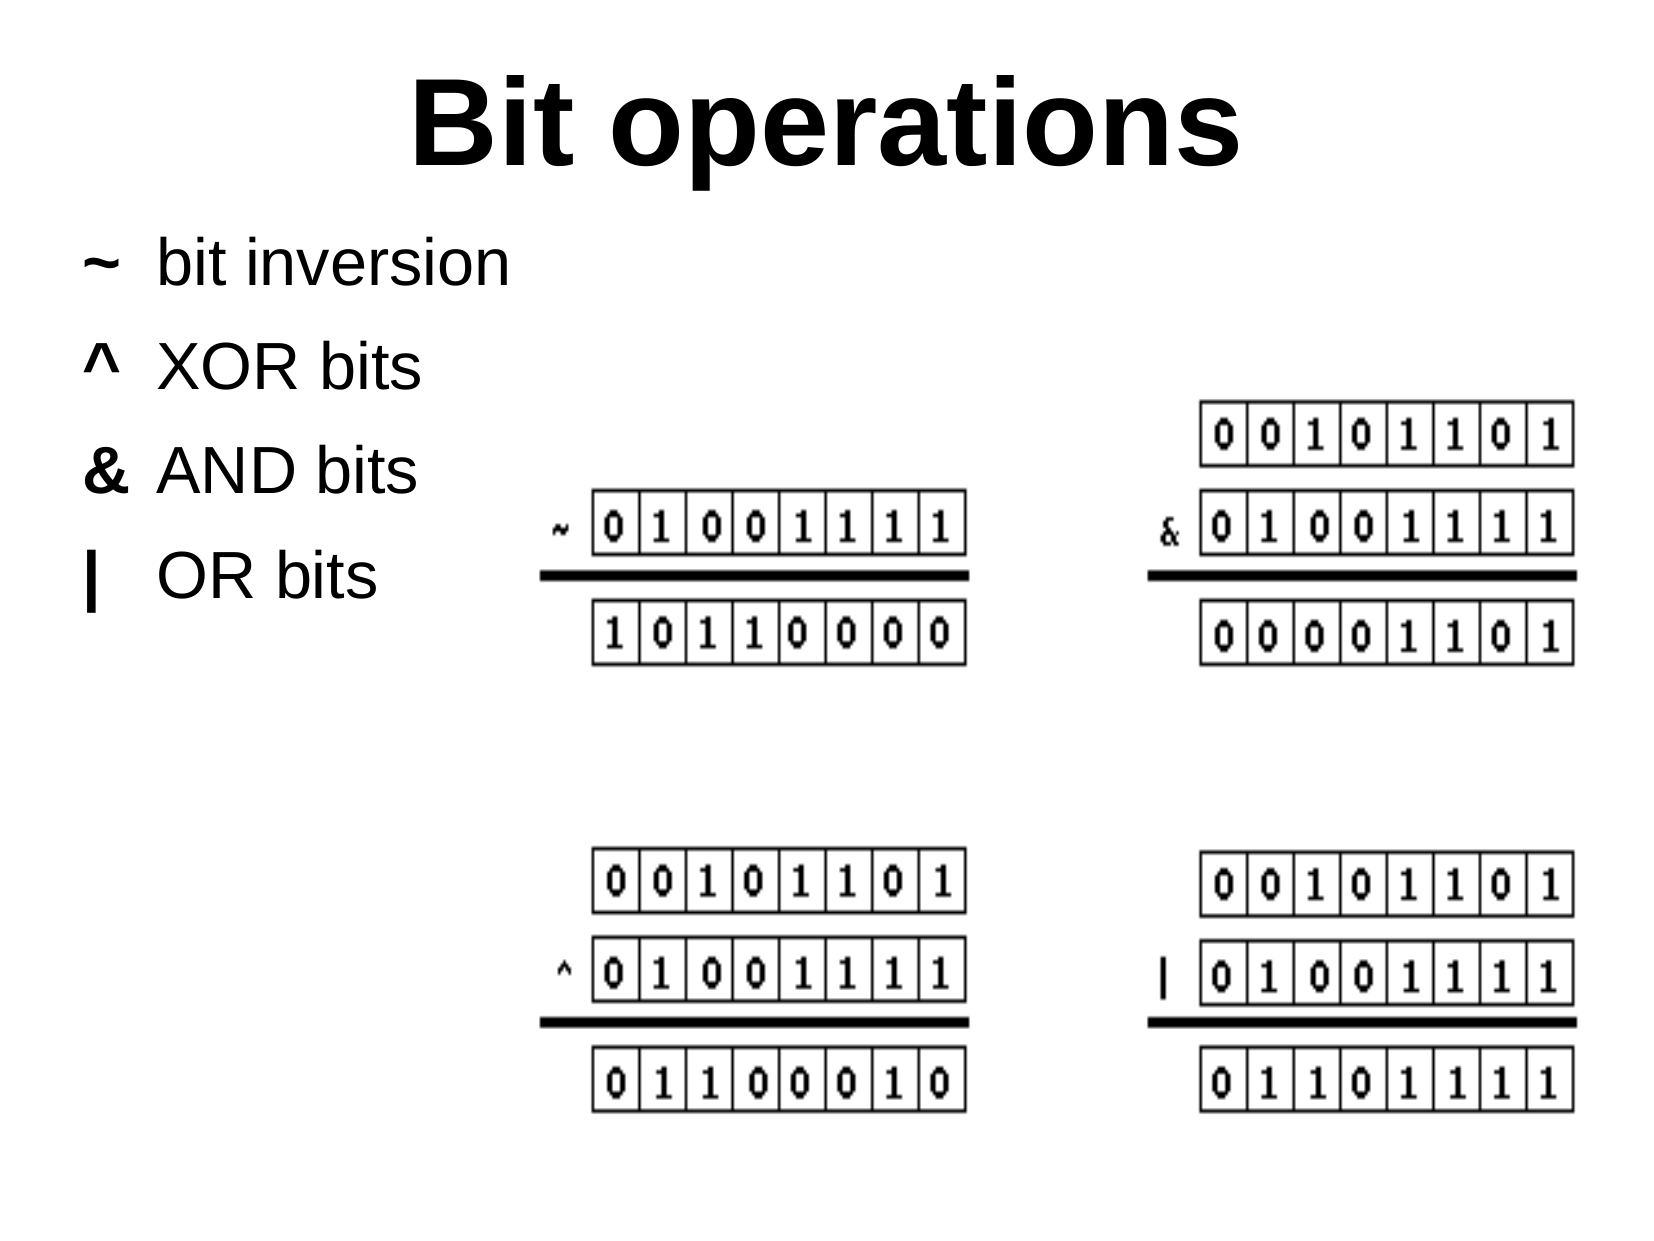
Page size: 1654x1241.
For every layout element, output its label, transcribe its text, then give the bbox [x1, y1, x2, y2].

title Bit operations [82, 49, 1571, 196]
picture [520, 366, 1614, 1146]
list ~ bit inversion ^ XOR bits & AND bits | OR bits [82, 225, 1538, 1186]
